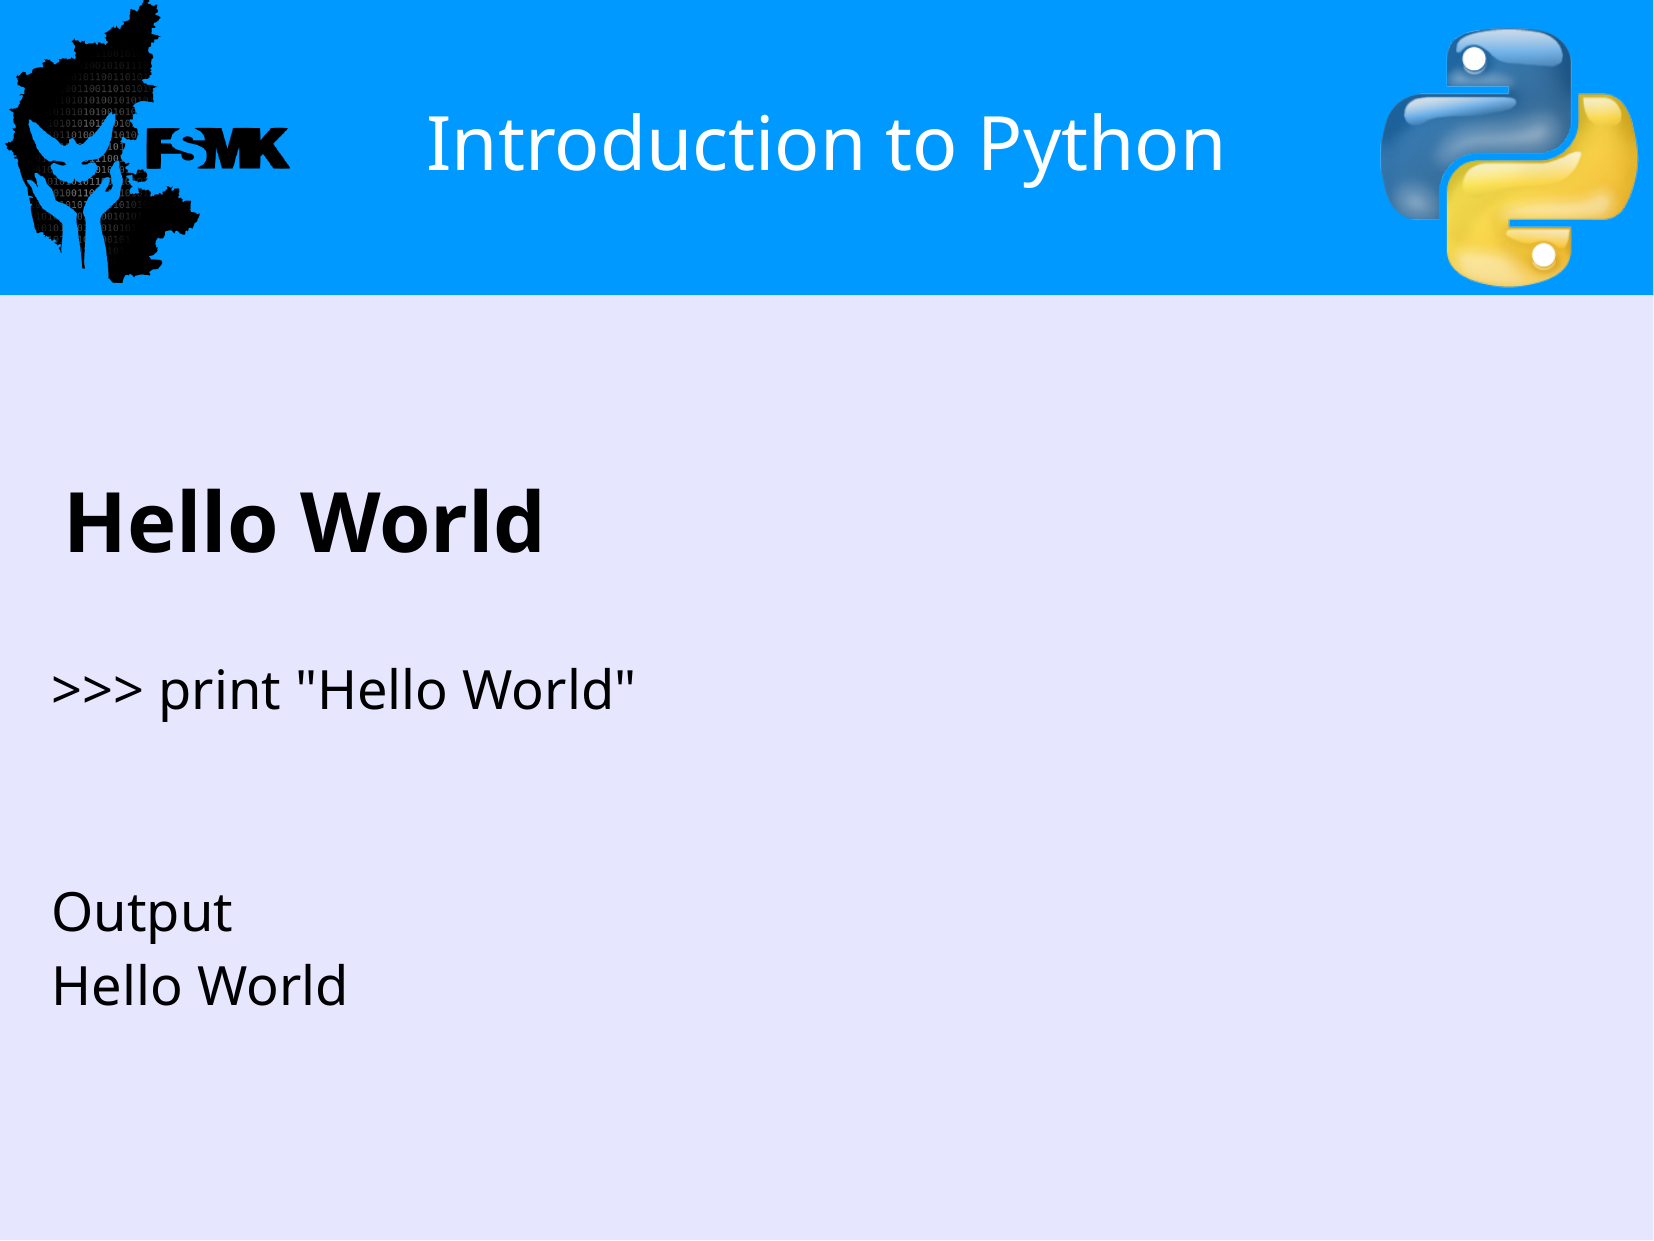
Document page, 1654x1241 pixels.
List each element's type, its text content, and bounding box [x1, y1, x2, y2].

picture [1346, 0, 1654, 295]
title Introduction to Python [0, 0, 1346, 295]
picture [5, 0, 290, 283]
text_box Hello World >>> print "Hello World" Output Hello World [23, 318, 1595, 1205]
text_box [0, 295, 1654, 1241]
